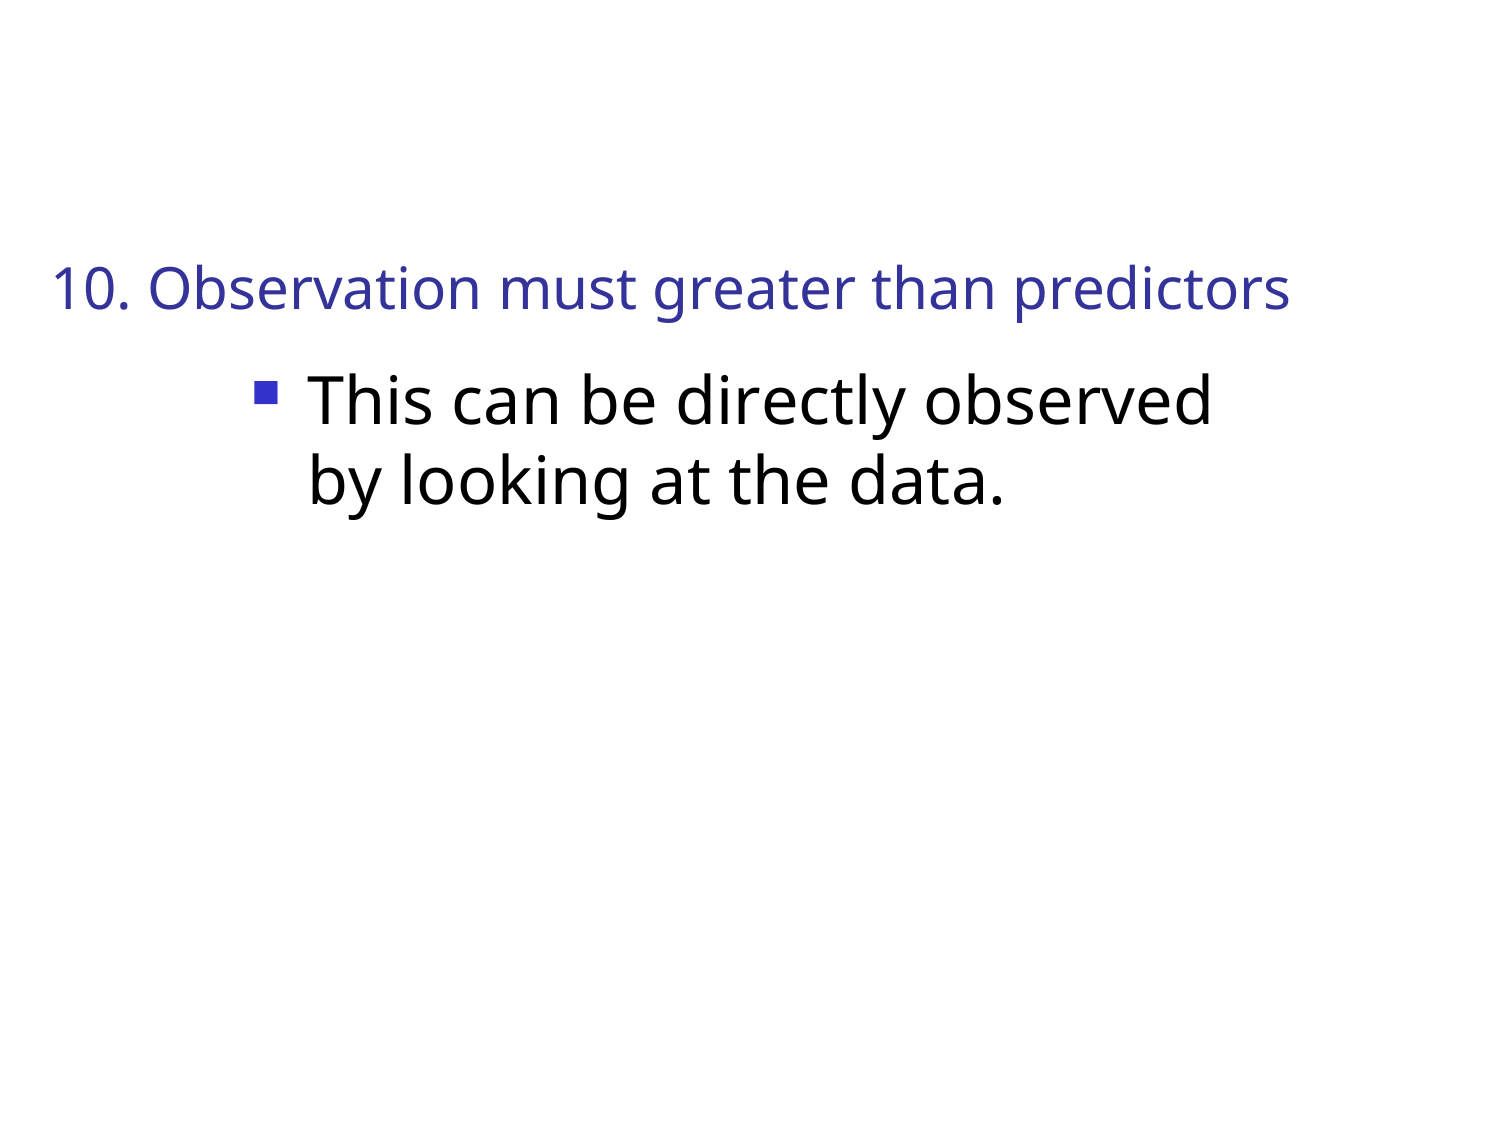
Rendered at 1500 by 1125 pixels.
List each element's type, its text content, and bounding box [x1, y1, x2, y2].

title 10. Observation must greater than predictors [35, 173, 1311, 330]
list This can be directly observed by looking at the data. [236, 350, 1287, 638]
